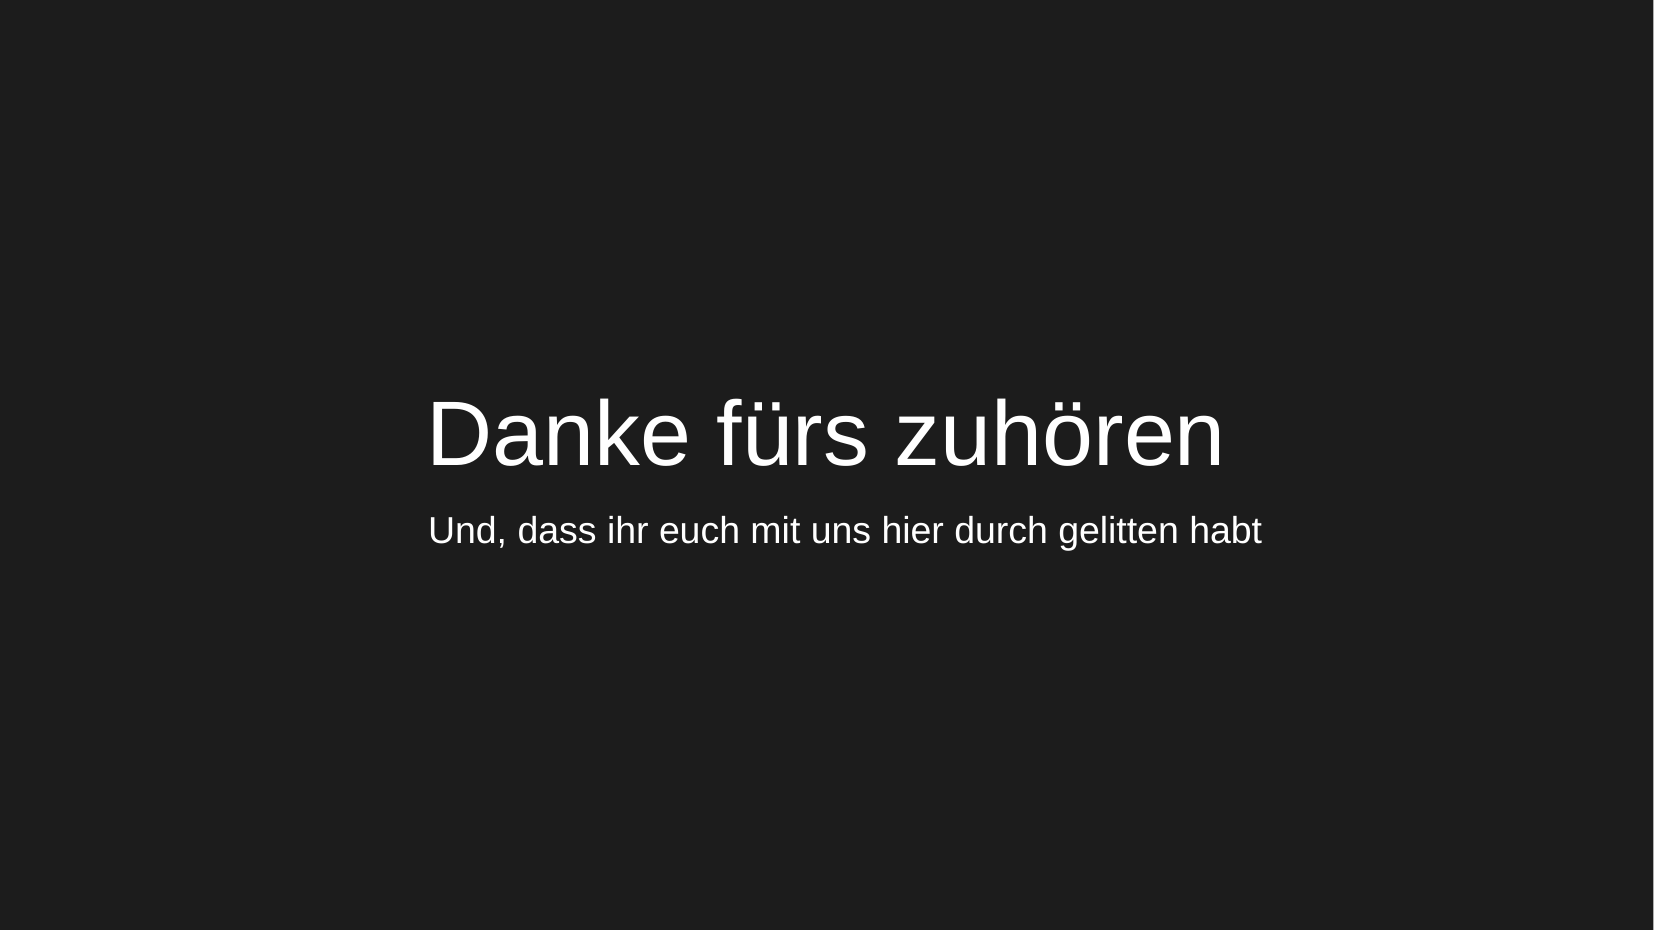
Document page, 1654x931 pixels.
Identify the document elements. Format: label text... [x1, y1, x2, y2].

title Danke fürs zuhören [82, 355, 1571, 512]
text_box Und, dass ihr euch mit uns hier durch gelitten habt [413, 501, 1278, 559]
